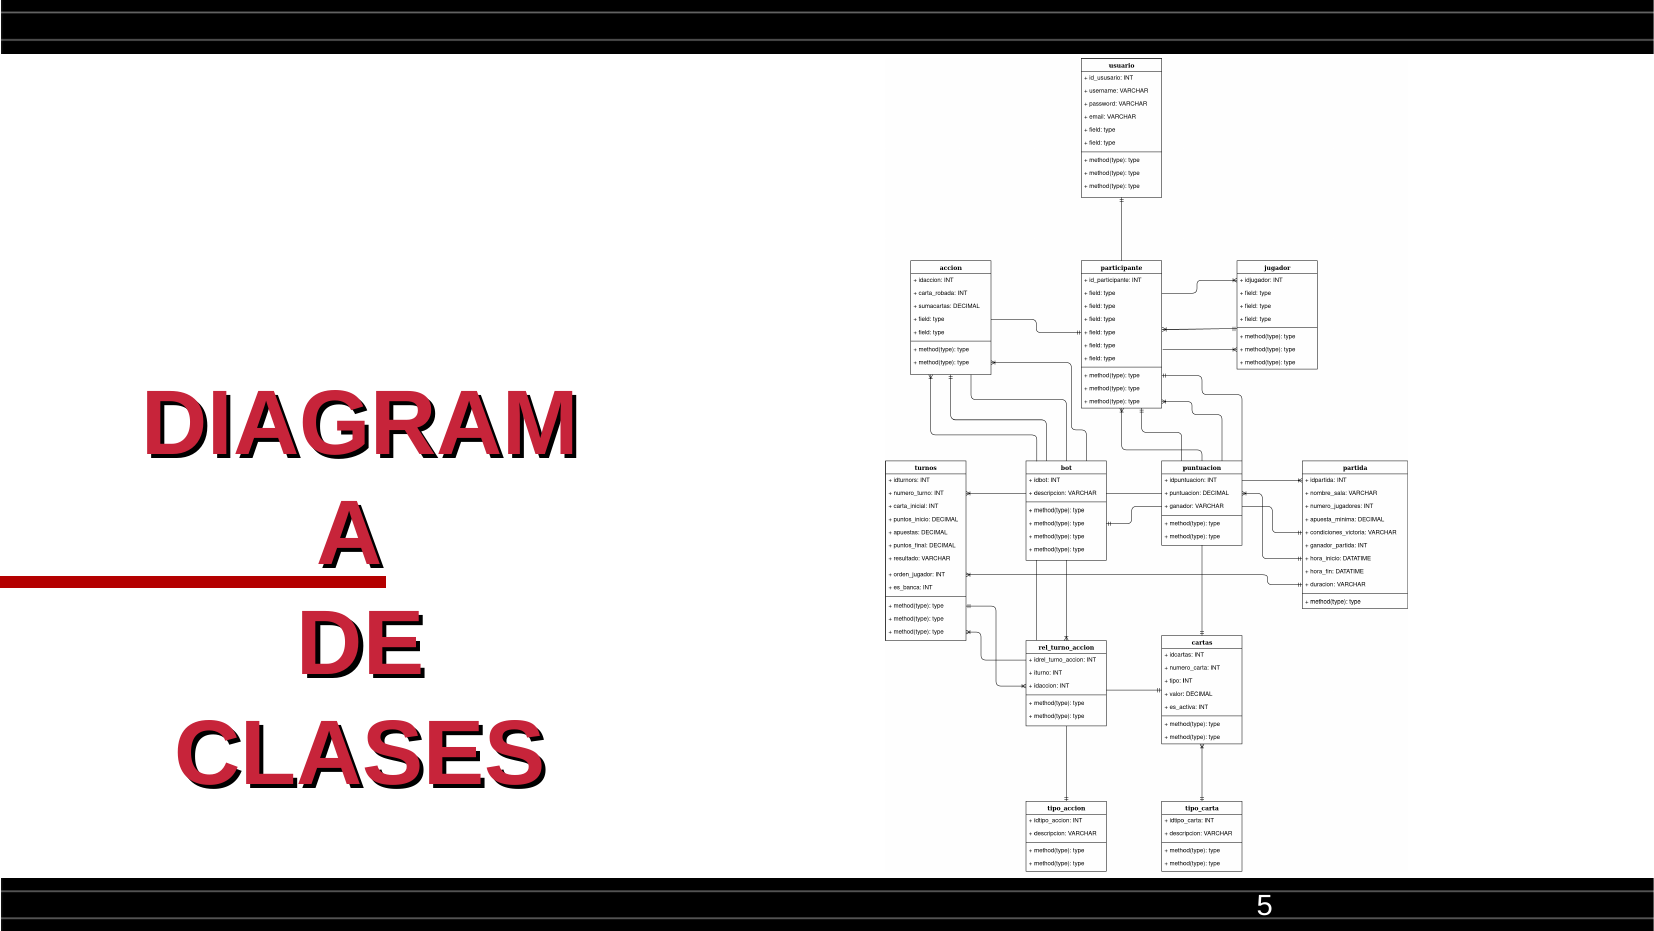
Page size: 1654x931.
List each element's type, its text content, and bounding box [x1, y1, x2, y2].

title Diagrama de Clases [128, 362, 593, 568]
picture [885, 58, 1408, 872]
